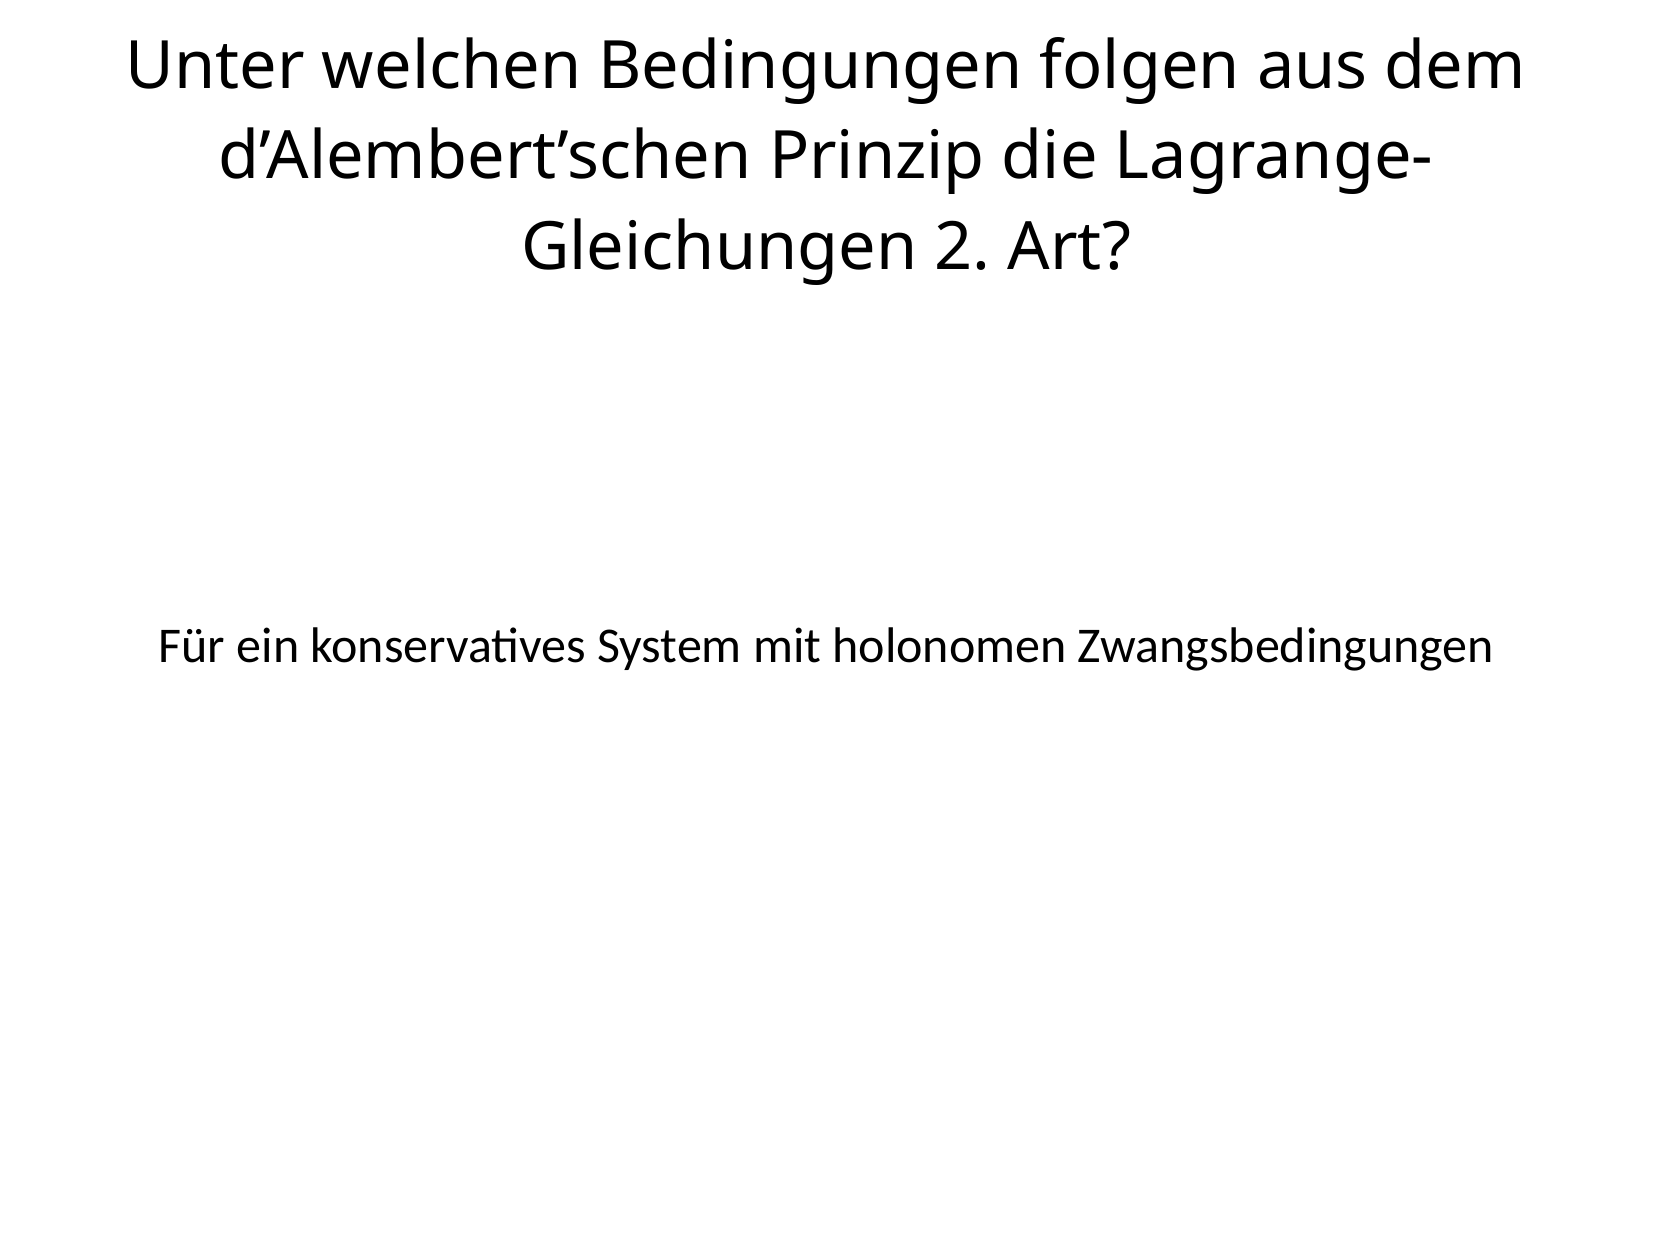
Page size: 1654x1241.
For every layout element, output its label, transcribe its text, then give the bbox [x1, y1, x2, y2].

title Unter welchen Bedingungen folgen aus dem d’Alembert’schen Prinzip die Lagrange-Gleichungen 2. Art? [82, 19, 1571, 287]
subtitle Für ein konservatives System mit holonomen Zwangsbedingungen [82, 290, 1571, 1010]
